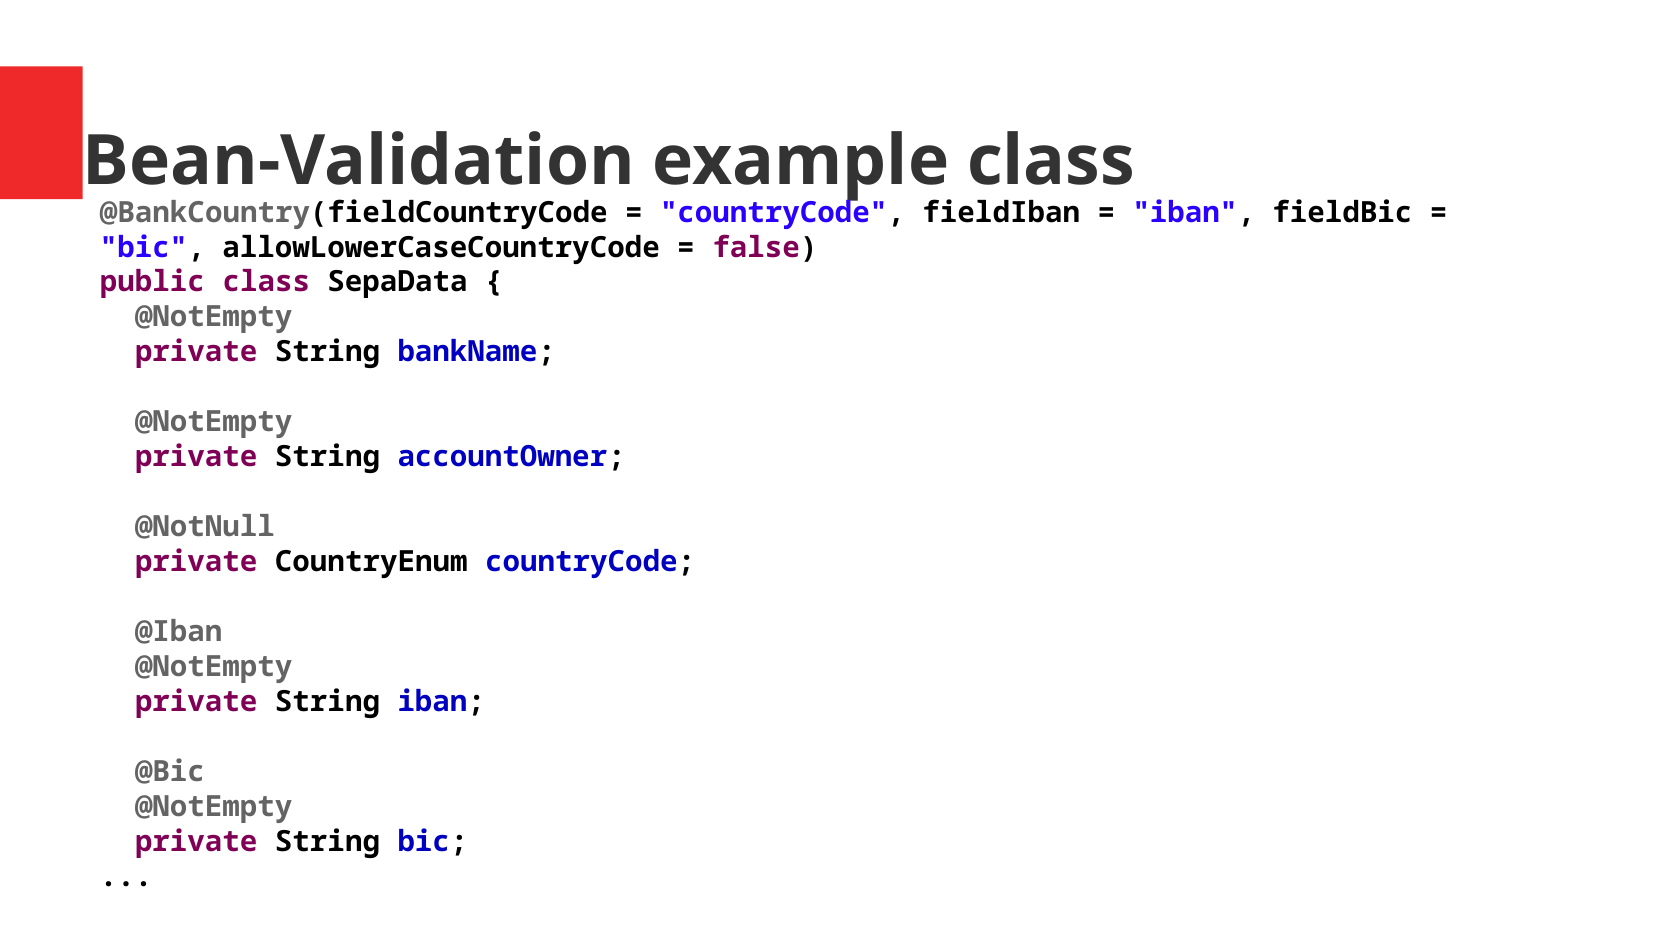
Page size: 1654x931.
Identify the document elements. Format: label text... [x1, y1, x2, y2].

text_box @BankCountry(fieldCountryCode = "countryCode", fieldIban = "iban", fieldBic = "bic", allowLowerCaseCountryCode = false) public class SepaData { @NotEmpty private String bankName; @NotEmpty private String accountOwner; @NotNull private CountryEnum countryCode; @Iban @NotEmpty private String iban; @Bic @NotEmpty private String bic; ... [85, 185, 1576, 900]
title Bean-Validation example class [82, 33, 1571, 196]
